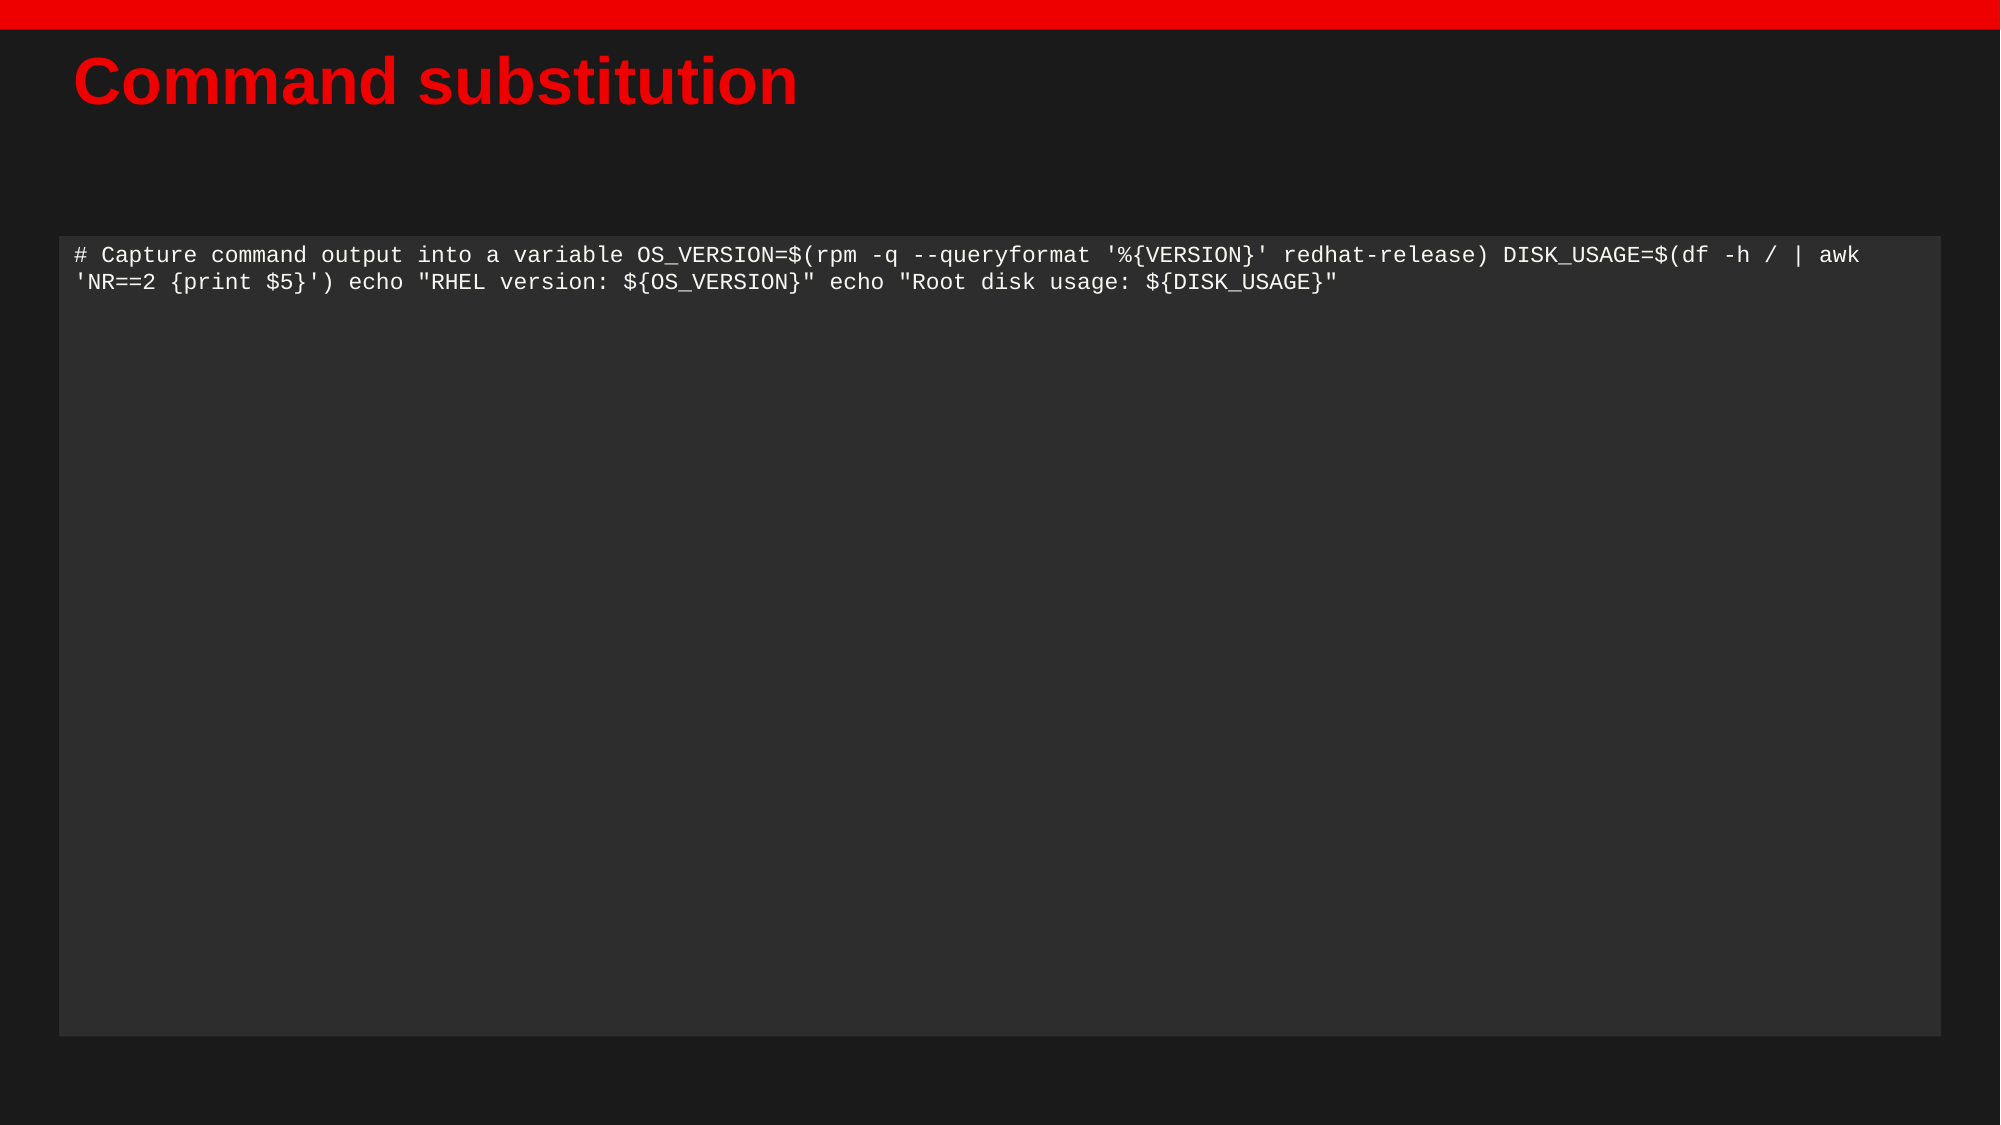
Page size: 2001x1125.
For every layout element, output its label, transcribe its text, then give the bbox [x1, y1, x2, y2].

text_box Command substitution [59, 36, 1942, 208]
text_box [0, 0, 2001, 30]
text_box # Capture command output into a variable OS_VERSION=$(rpm -q --queryformat '%{VERSION}' redhat-release) DISK_USAGE=$(df -h / | awk 'NR==2 {print $5}') echo "RHEL version: ${OS_VERSION}" echo "Root disk usage: ${DISK_USAGE}" [59, 236, 1942, 1037]
